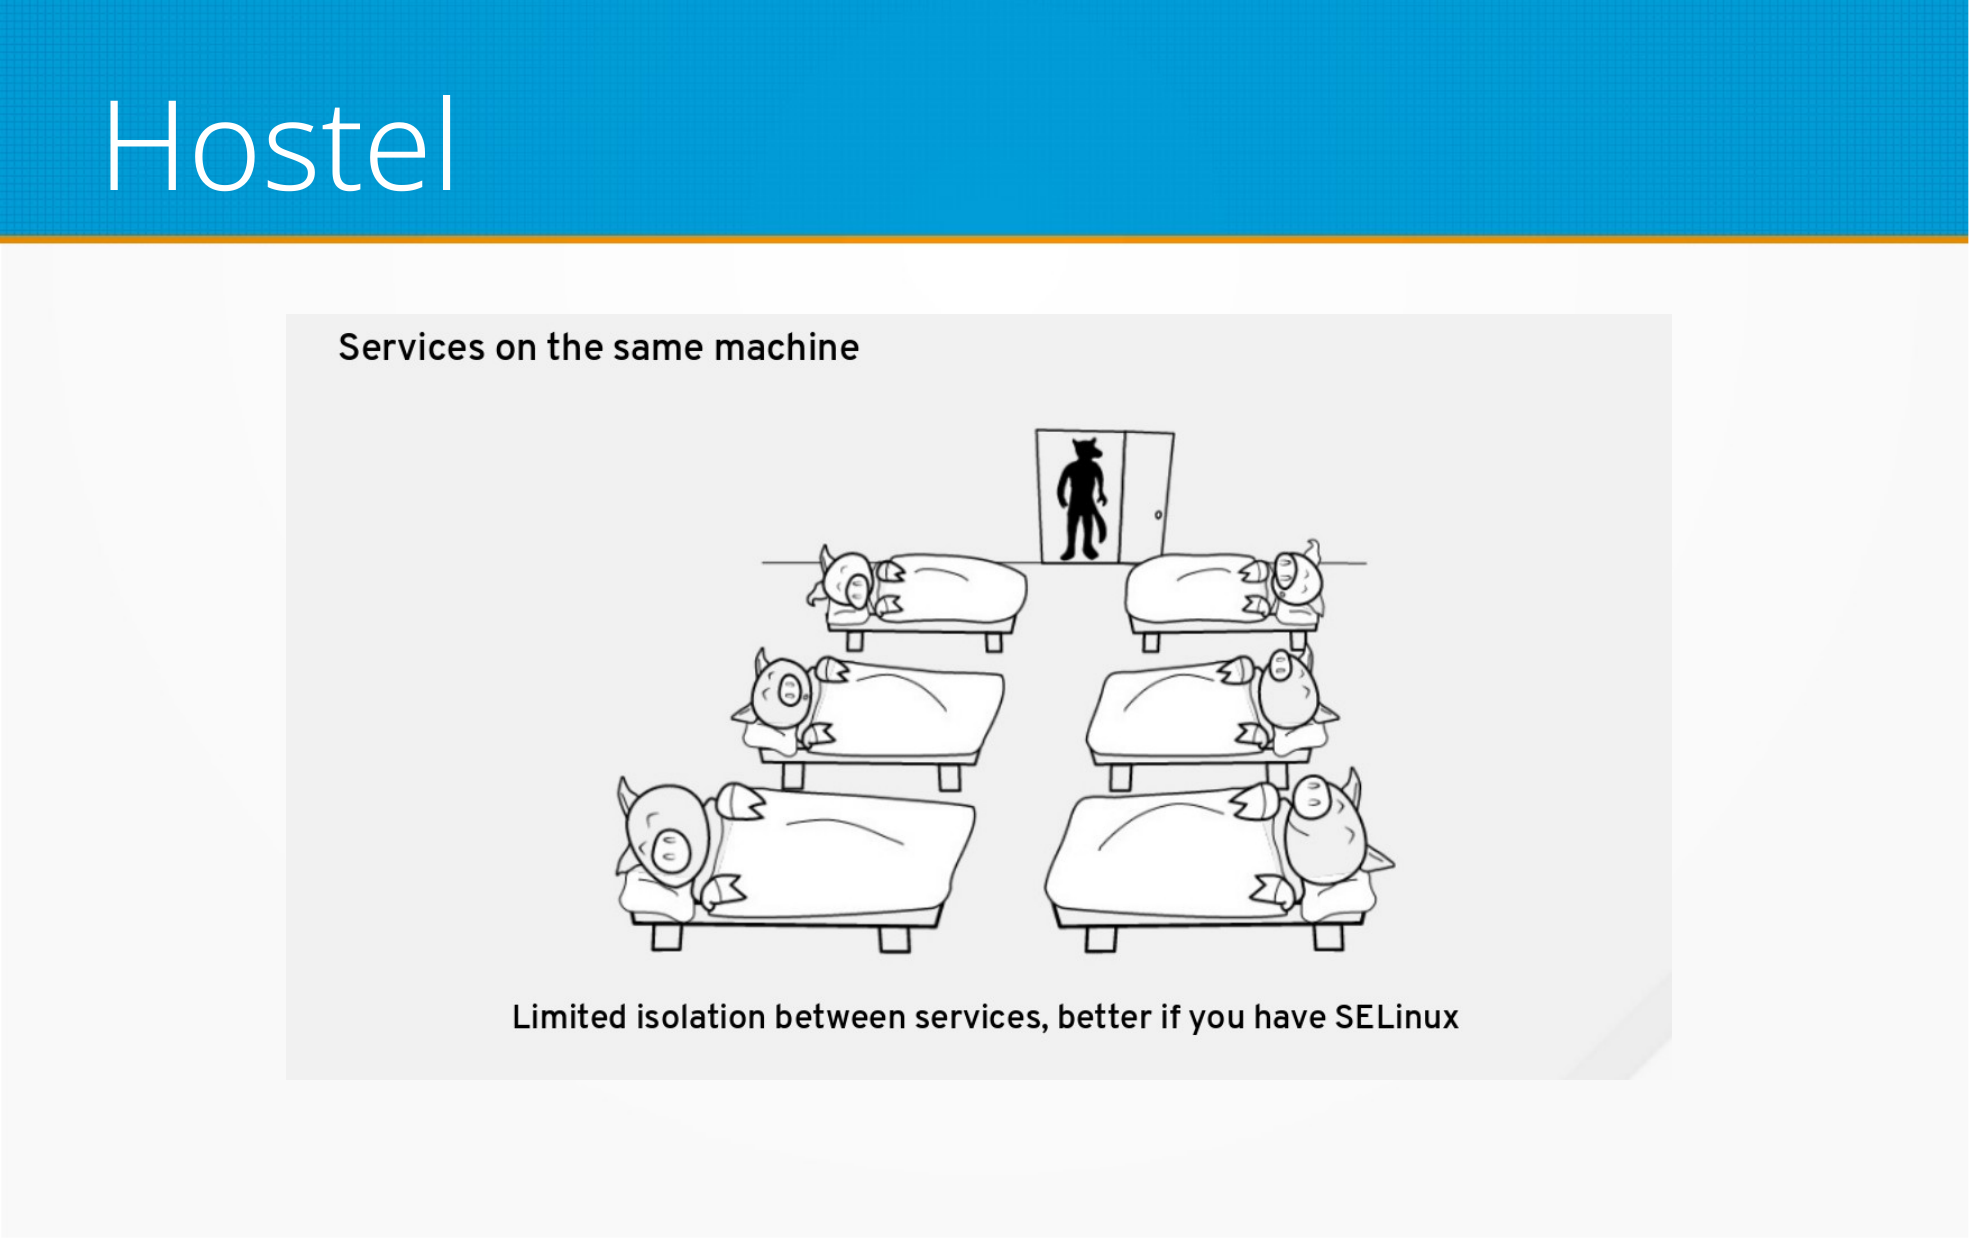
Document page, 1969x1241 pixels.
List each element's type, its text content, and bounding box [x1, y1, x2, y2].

title Hostel [98, 19, 1870, 227]
picture [0, 233, 1969, 1241]
